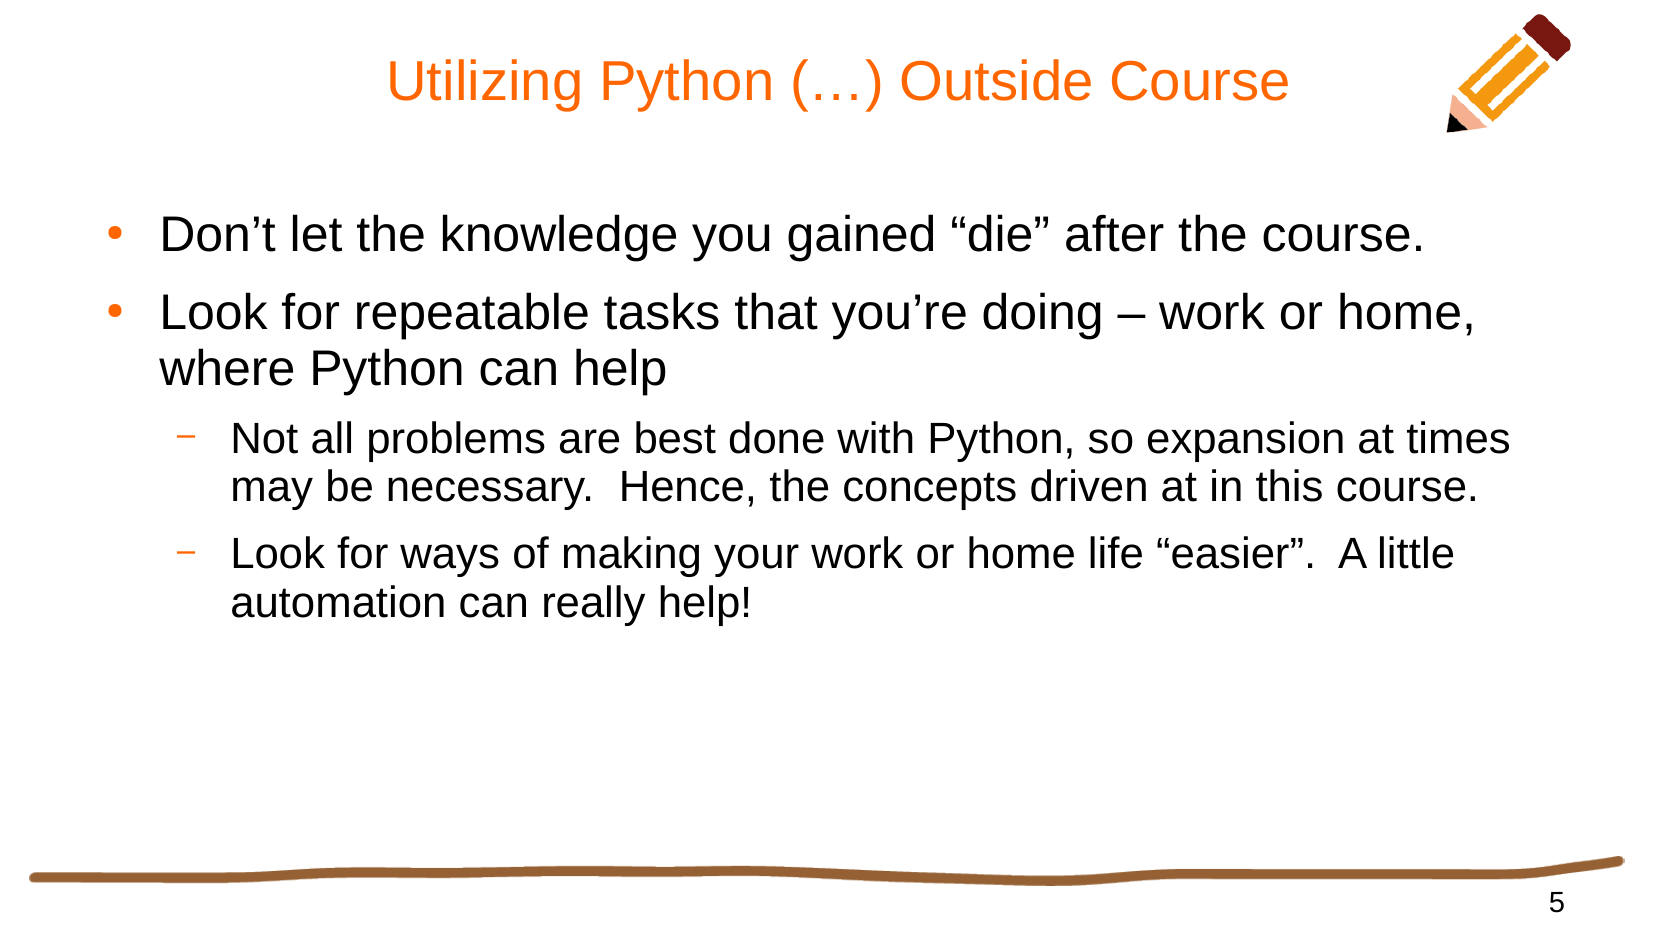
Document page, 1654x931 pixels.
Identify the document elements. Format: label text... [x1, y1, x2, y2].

picture [1446, 14, 1571, 133]
picture [29, 856, 1625, 886]
title Utilizing Python (…) Outside Course [88, 29, 1447, 133]
list Don’t let the knowledge you gained “die” after the course. Look for repeatable tasks that you’re doing – work or home, where Python can help Not all problems are best done with Python, so expansion at times may be necessary. Hence, the concepts driven at in this course. Look for ways of making your work or home life “easier”. A little automation can really help! [88, 206, 1565, 857]
